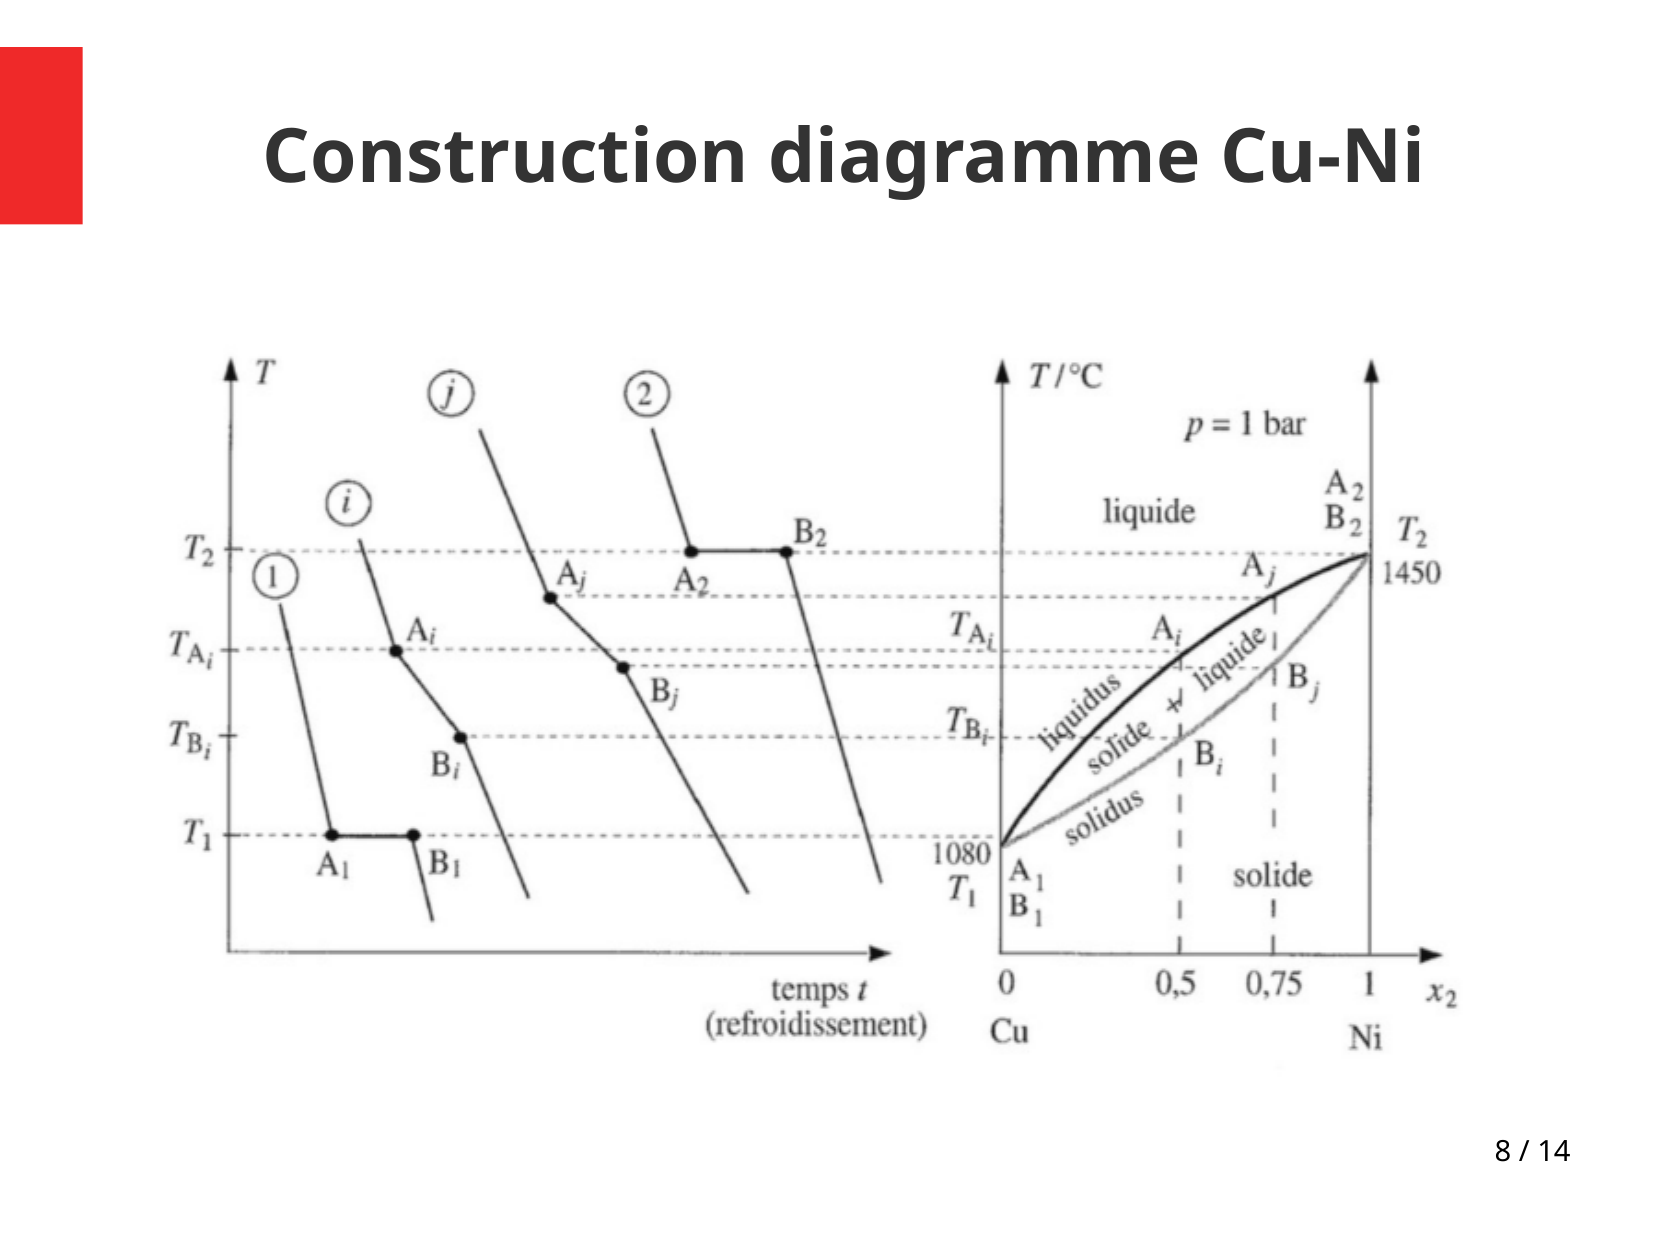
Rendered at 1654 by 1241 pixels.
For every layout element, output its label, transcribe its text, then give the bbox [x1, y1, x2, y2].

picture [164, 273, 1477, 1087]
title Construction diagramme Cu-Ni [118, 49, 1571, 257]
